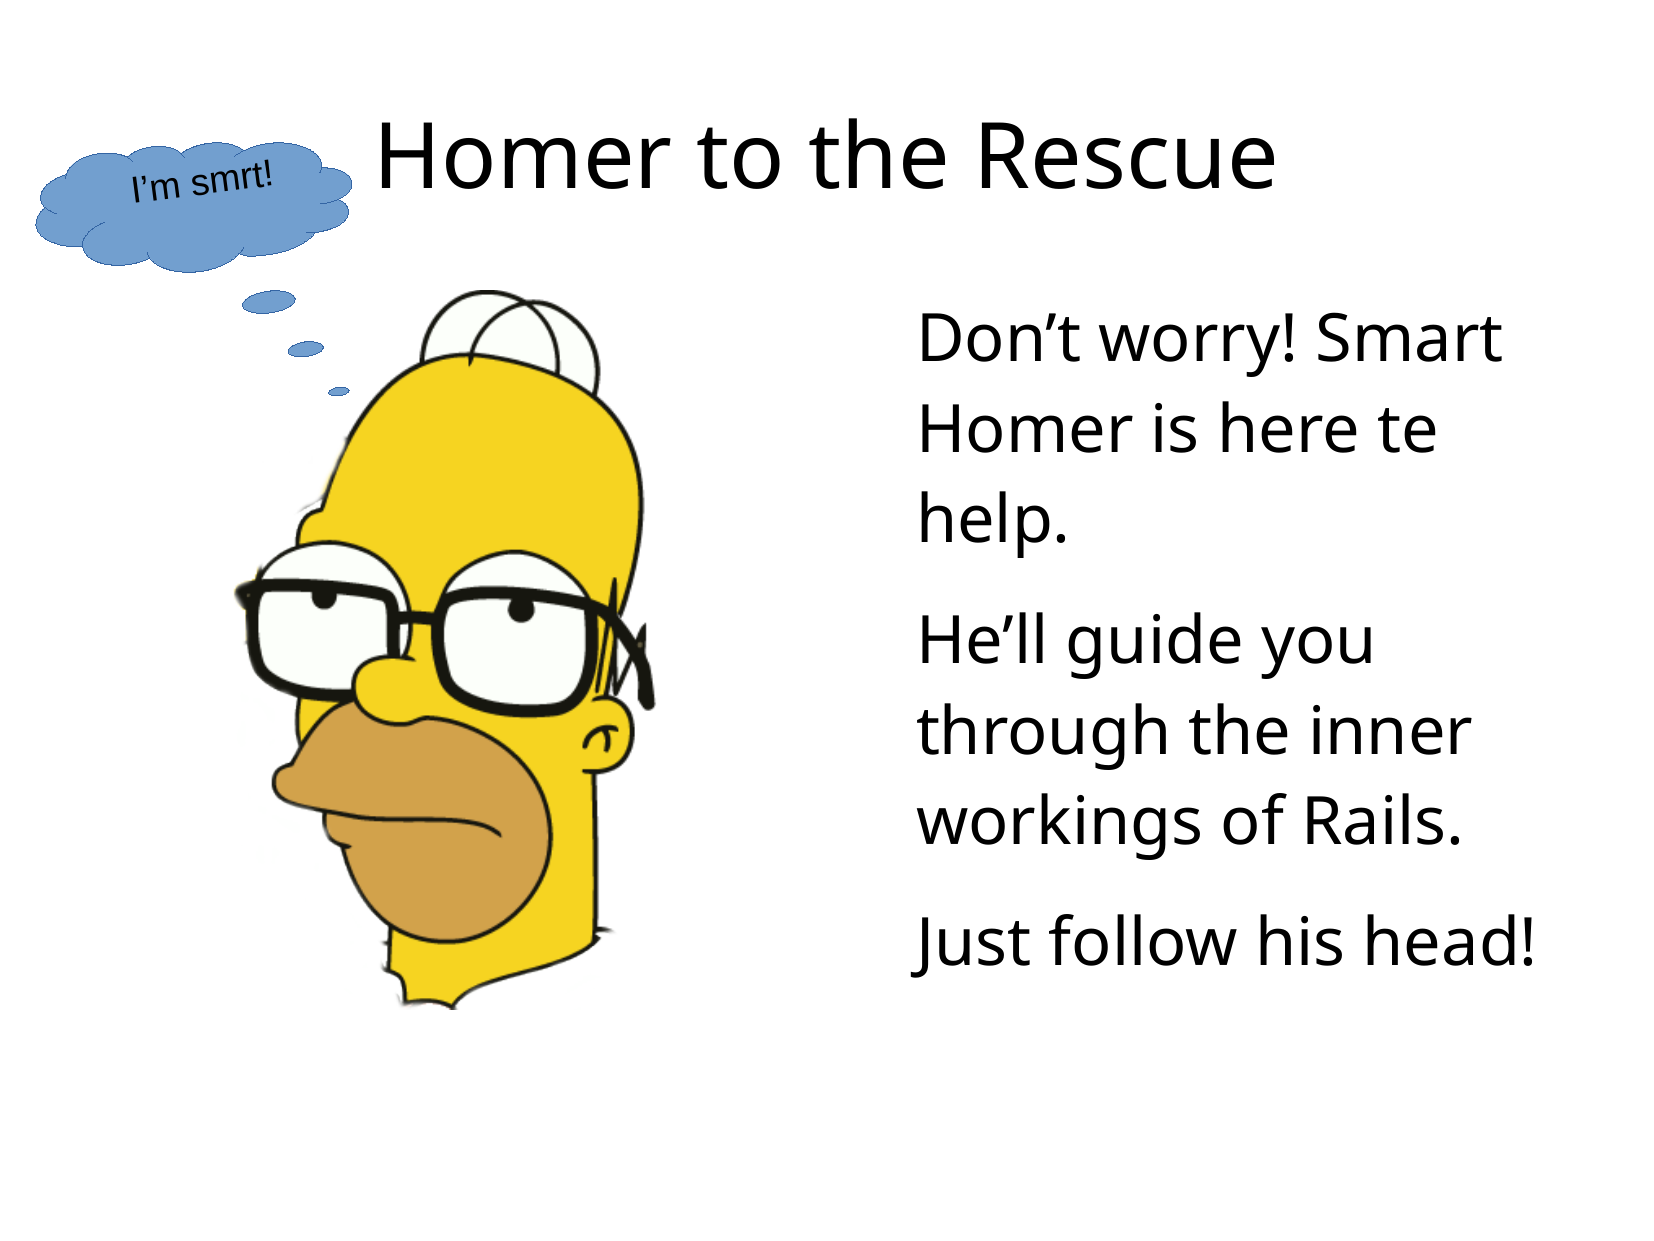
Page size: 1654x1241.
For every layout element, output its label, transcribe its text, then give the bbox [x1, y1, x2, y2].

text_box I’m smrt! [288, 341, 324, 357]
text_box I’m smrt! [35, 142, 352, 273]
title Homer to the Rescue [82, 49, 1571, 257]
picture [231, 290, 661, 1010]
list Don’t worry! Smart Homer is here te help. He’ll guide you through the inner workings of Rails. Just follow his head! [845, 290, 1572, 1010]
text_box I’m smrt! [242, 290, 296, 314]
text_box I’m smrt! [328, 387, 350, 396]
